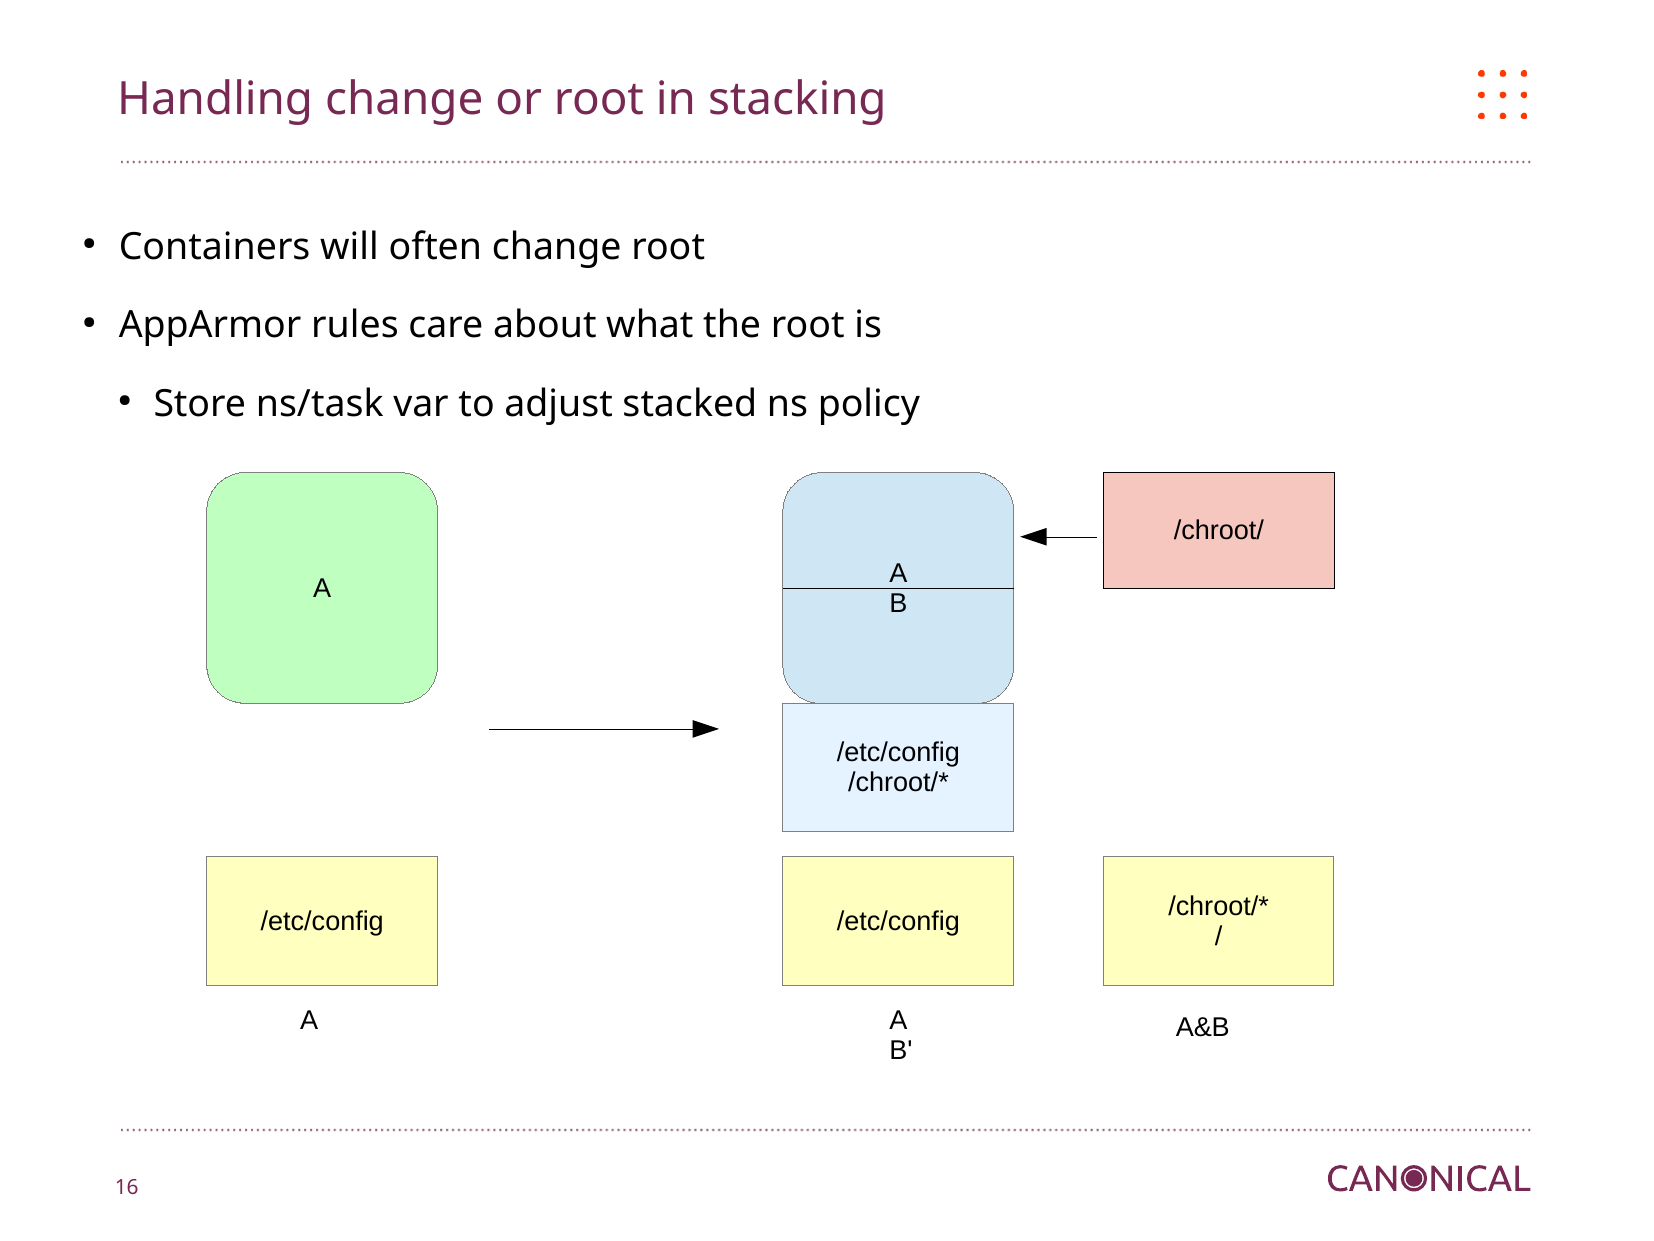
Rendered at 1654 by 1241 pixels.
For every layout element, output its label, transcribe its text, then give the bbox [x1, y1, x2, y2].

text_box /chroot/* / [1103, 856, 1334, 986]
text_box /chroot/ [1103, 472, 1335, 589]
text_box /etc/config [206, 856, 438, 986]
text_box A B [782, 472, 1014, 703]
text_box A [206, 472, 438, 704]
picture [111, 159, 1533, 166]
title Handling change or root in stacking [117, 71, 1447, 123]
text_box A [285, 997, 367, 1075]
picture [111, 1127, 1533, 1134]
text_box A&B [1161, 1004, 1304, 1082]
text_box A B' [874, 997, 966, 1127]
text_box /etc/config [782, 856, 1014, 986]
picture [1478, 70, 1527, 119]
list Containers will often change root AppArmor rules care about what the root is Store ns/task var to adjust stacked ns policy [82, 206, 1571, 1123]
text_box /etc/config /chroot/* [782, 703, 1014, 832]
